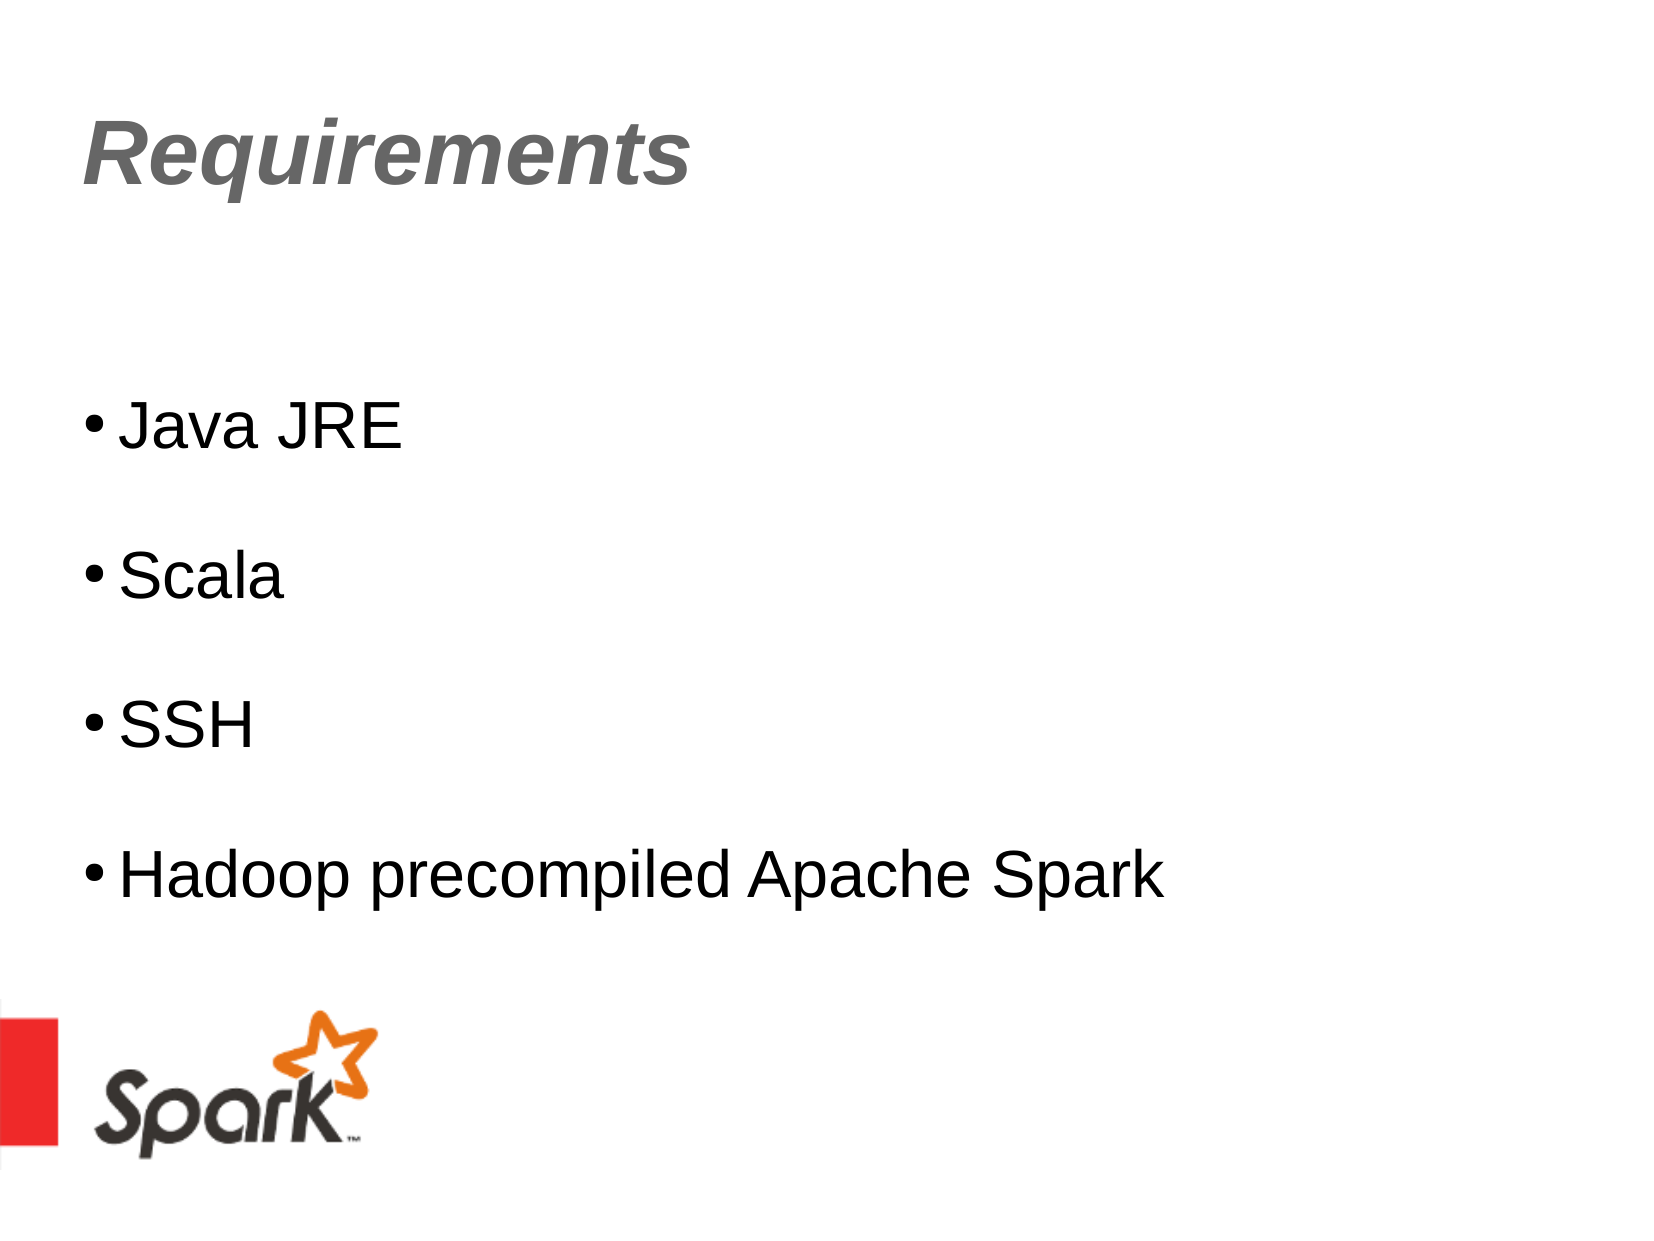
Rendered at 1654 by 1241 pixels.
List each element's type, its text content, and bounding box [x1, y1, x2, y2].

picture [0, 999, 392, 1170]
title Requirements [82, 49, 1571, 257]
subtitle Java JRE Scala SSH Hadoop precompiled Apache Spark [82, 290, 1571, 1010]
